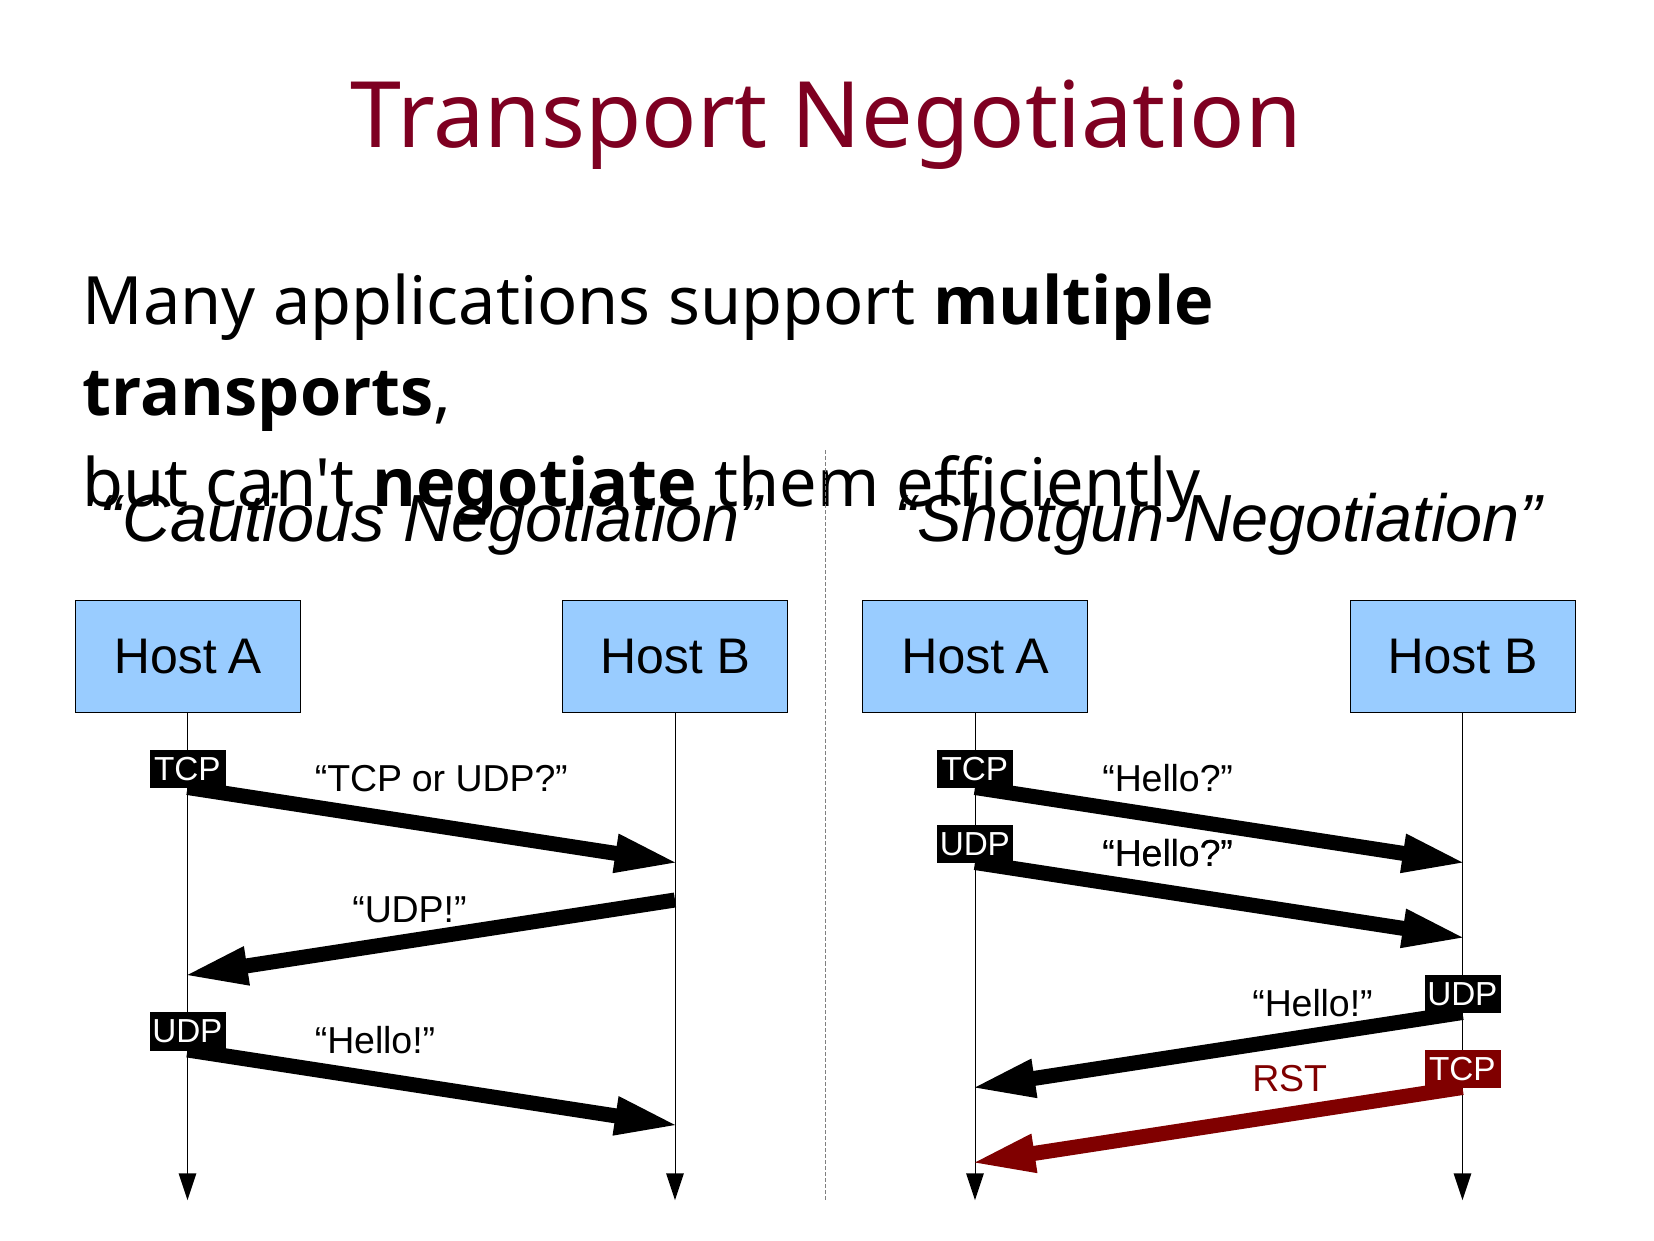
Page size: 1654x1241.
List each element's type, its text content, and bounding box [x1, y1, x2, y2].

text_box “Hello!” [300, 1012, 676, 1070]
text_box “Shotgun Negotiation” [862, 473, 1576, 563]
text_box Host B [1350, 600, 1576, 713]
text_box “Hello?” [1087, 825, 1388, 882]
text_box “Cautious Negotiation” [75, 473, 788, 563]
text_box “TCP or UDP?” [300, 750, 601, 807]
text_box UDP [937, 825, 1013, 863]
text_box “Hello?” [1087, 750, 1388, 807]
text_box Host B [562, 600, 788, 713]
text_box UDP [150, 1012, 226, 1051]
text_box “Hello!” [1237, 975, 1538, 1032]
text_box Host A [75, 600, 301, 713]
title Transport Negotiation [82, 8, 1571, 216]
text_box TCP [150, 750, 226, 788]
text_box Host A [862, 600, 1088, 713]
list Many applications support multiple transports, but can't negotiate them efficiently [82, 253, 1576, 432]
text_box TCP [937, 750, 1013, 788]
text_box “UDP!” [337, 880, 638, 938]
text_box RST [1237, 1050, 1538, 1107]
